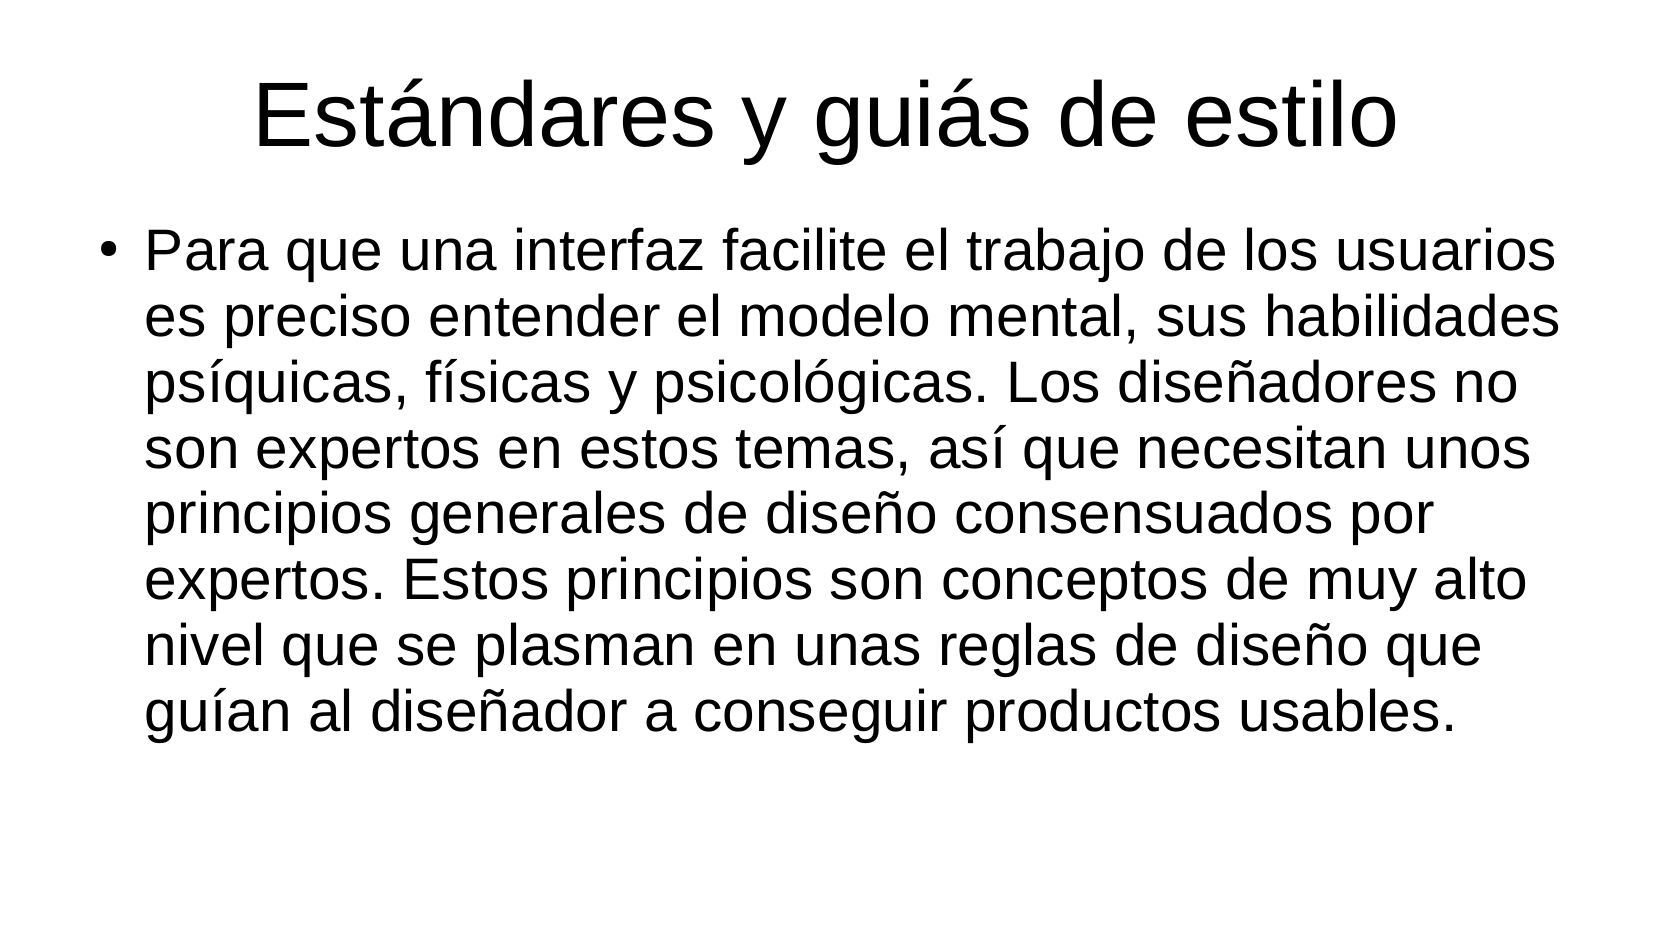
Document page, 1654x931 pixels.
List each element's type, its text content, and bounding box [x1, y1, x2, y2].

title Estándares y guiás de estilo [82, 37, 1571, 193]
list Para que una interfaz facilite el trabajo de los usuarios es preciso entender el modelo mental, sus habilidades psíquicas, físicas y psicológicas. Los diseñadores no son expertos en estos temas, así que necesitan unos principios generales de diseño consensuados por expertos. Estos principios son conceptos de muy alto nivel que se plasman en unas reglas de diseño que guían al diseñador a conseguir productos usables. [82, 217, 1571, 758]
